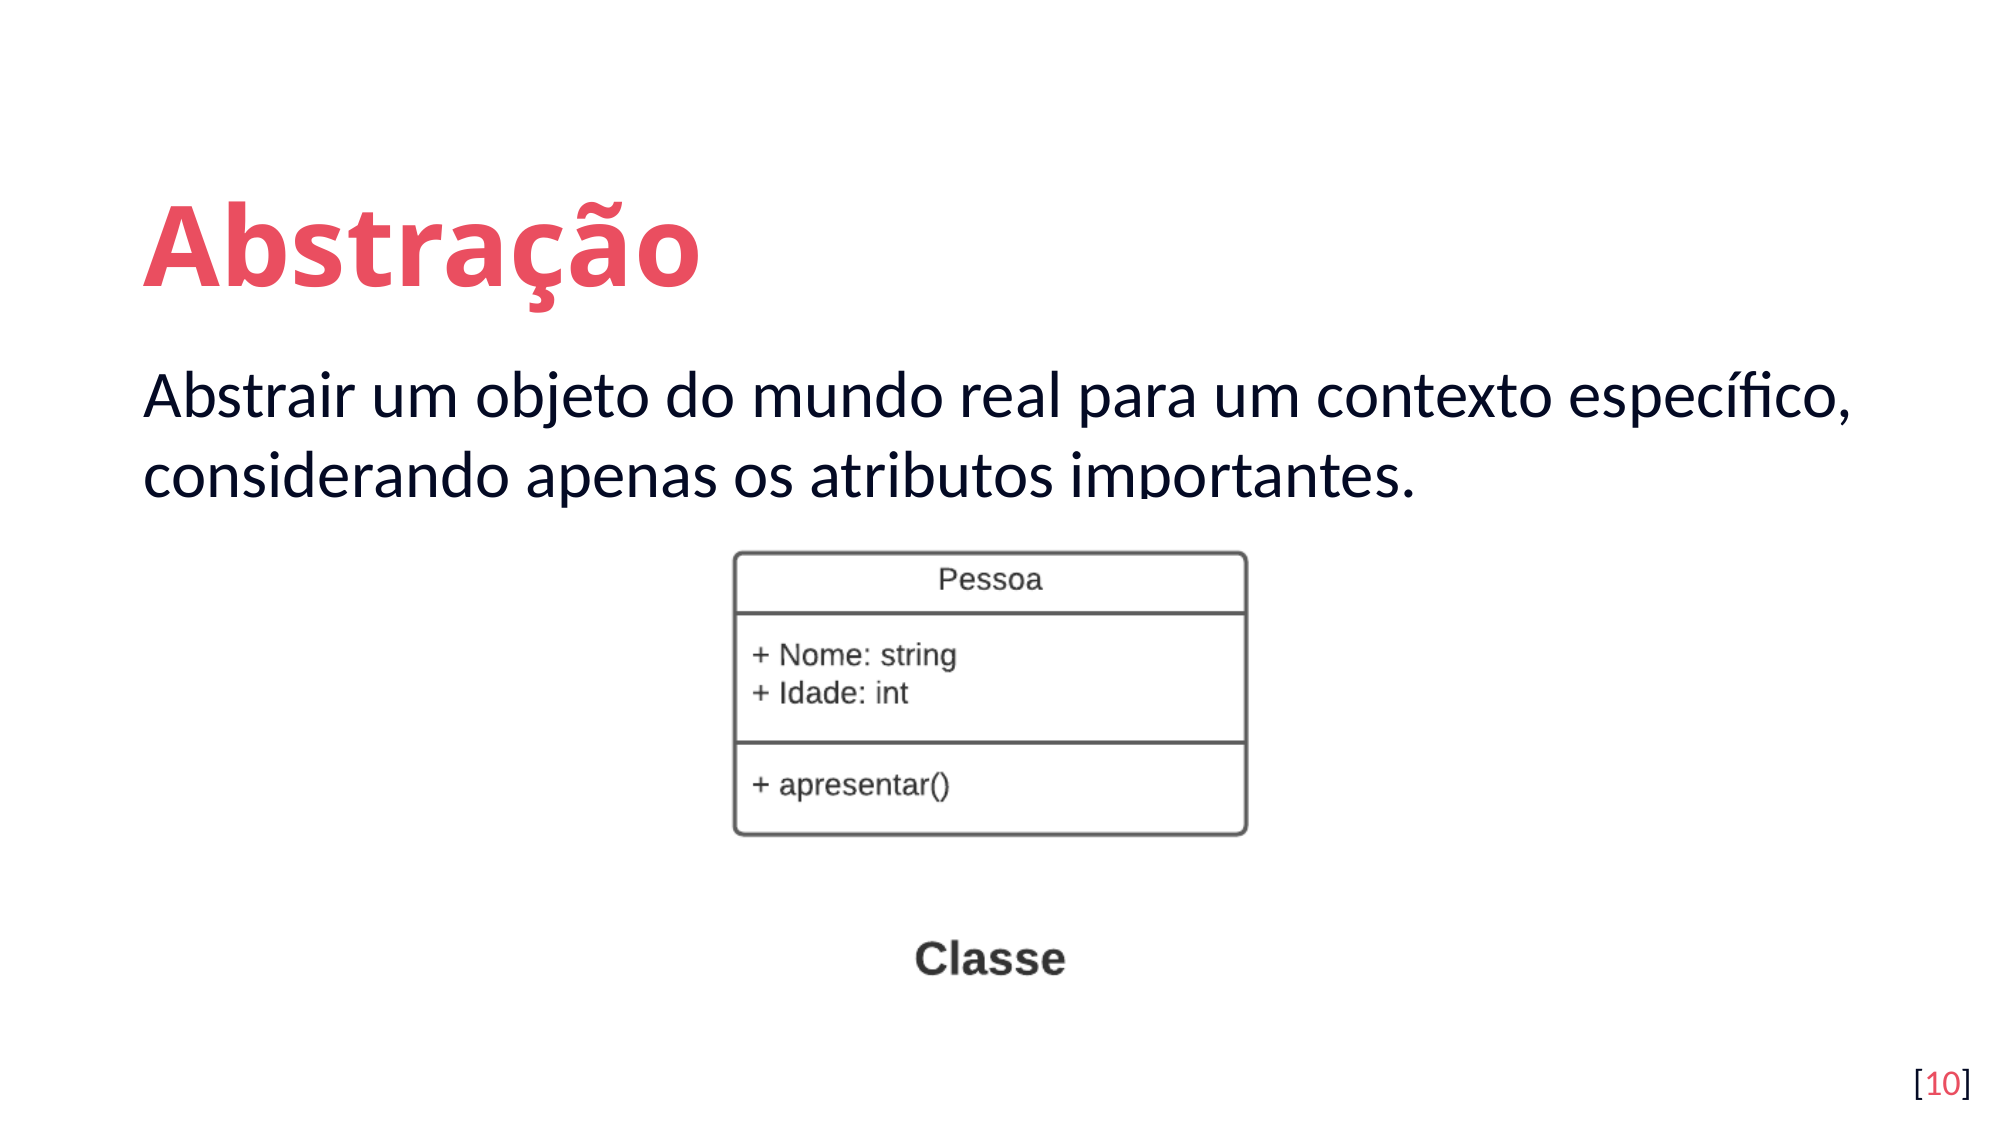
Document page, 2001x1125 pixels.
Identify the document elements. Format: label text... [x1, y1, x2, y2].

slide_number [<number>] [1871, 1038, 1992, 1125]
text_box Abstração [123, 139, 1878, 324]
picture [678, 499, 1303, 1062]
text_box Abstrair um objeto do mundo real para um contexto específico, considerando apenas os atributos importantes. [123, 324, 1878, 539]
